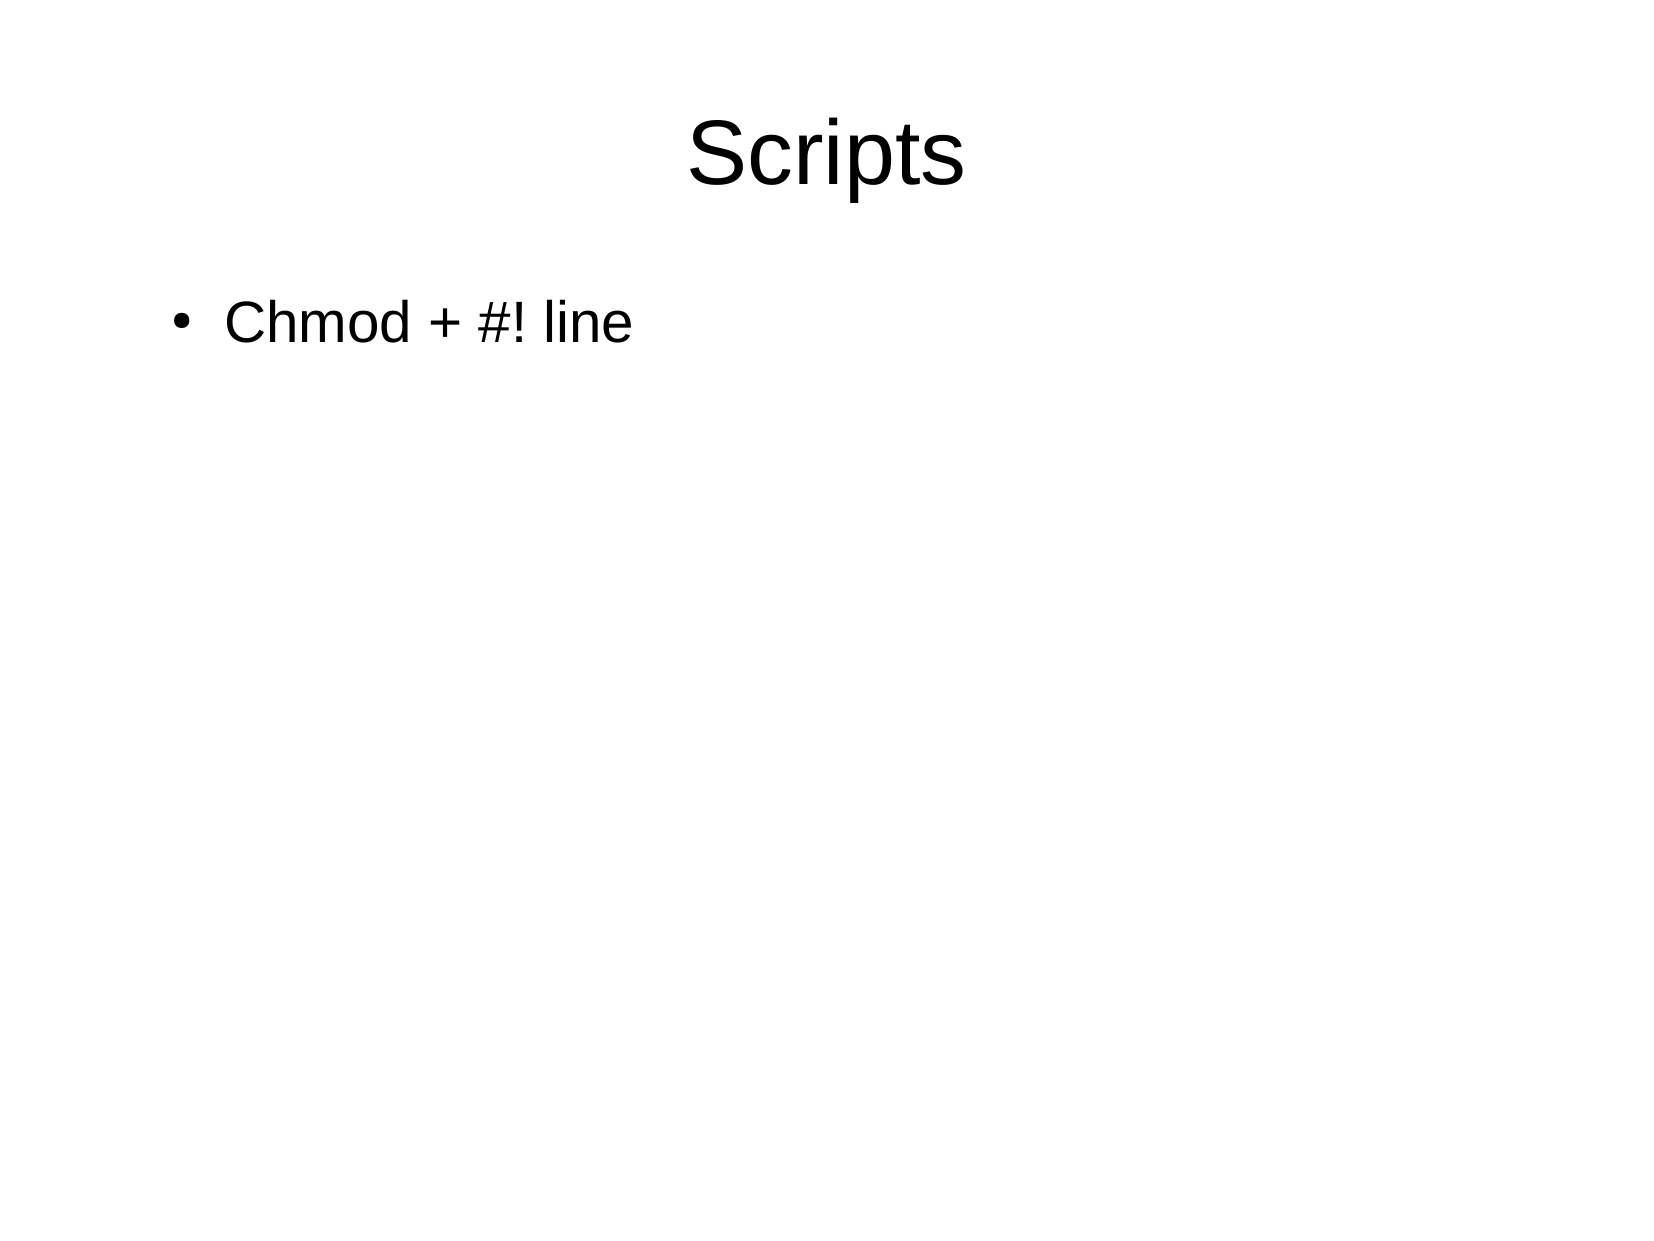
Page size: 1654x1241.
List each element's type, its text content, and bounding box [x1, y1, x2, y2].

list Chmod + #! line [82, 290, 1571, 1109]
title Scripts [82, 49, 1571, 257]
